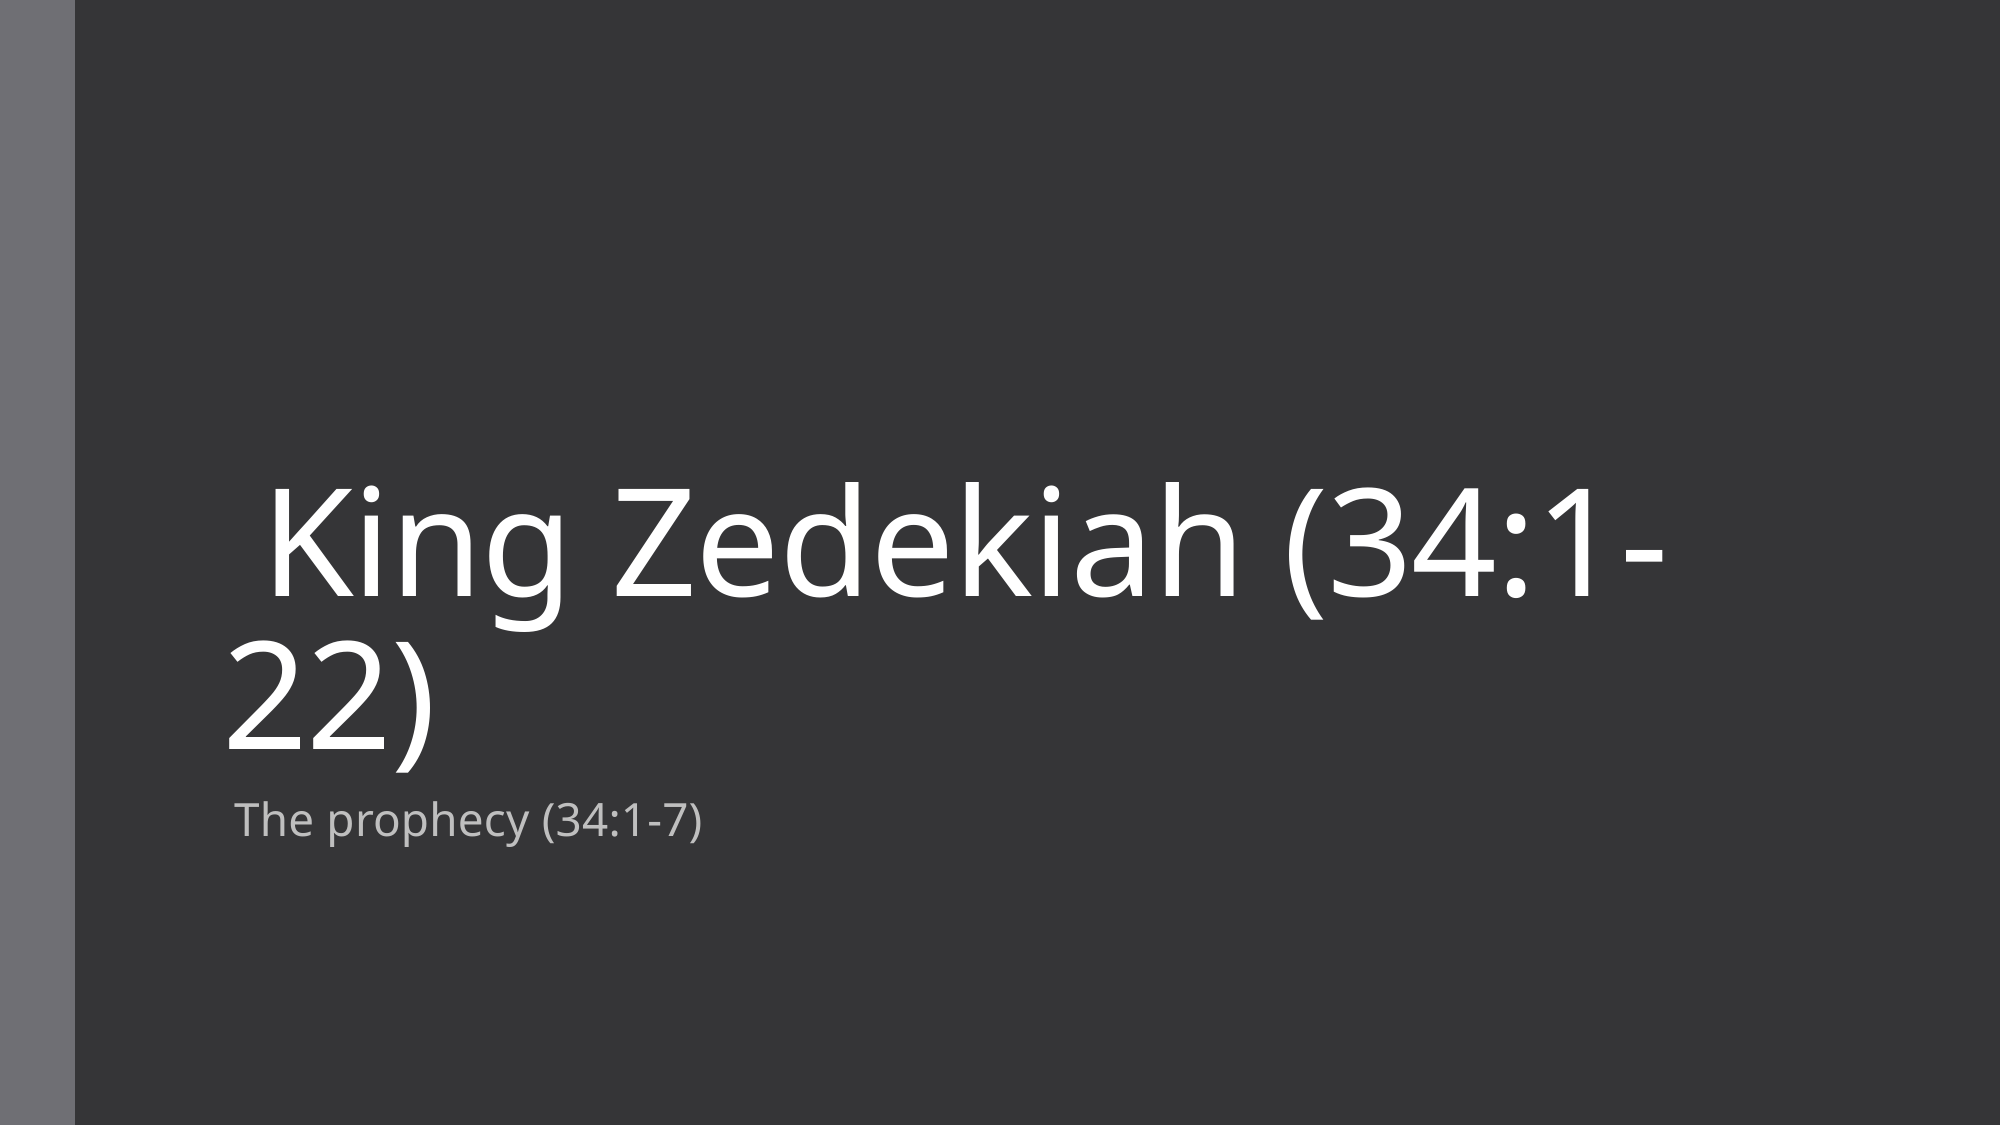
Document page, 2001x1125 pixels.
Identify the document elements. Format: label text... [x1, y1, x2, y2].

title King Zedekiah (34:1-22) [206, 124, 1752, 787]
subtitle The prophecy (34:1-7) [206, 787, 1752, 1066]
